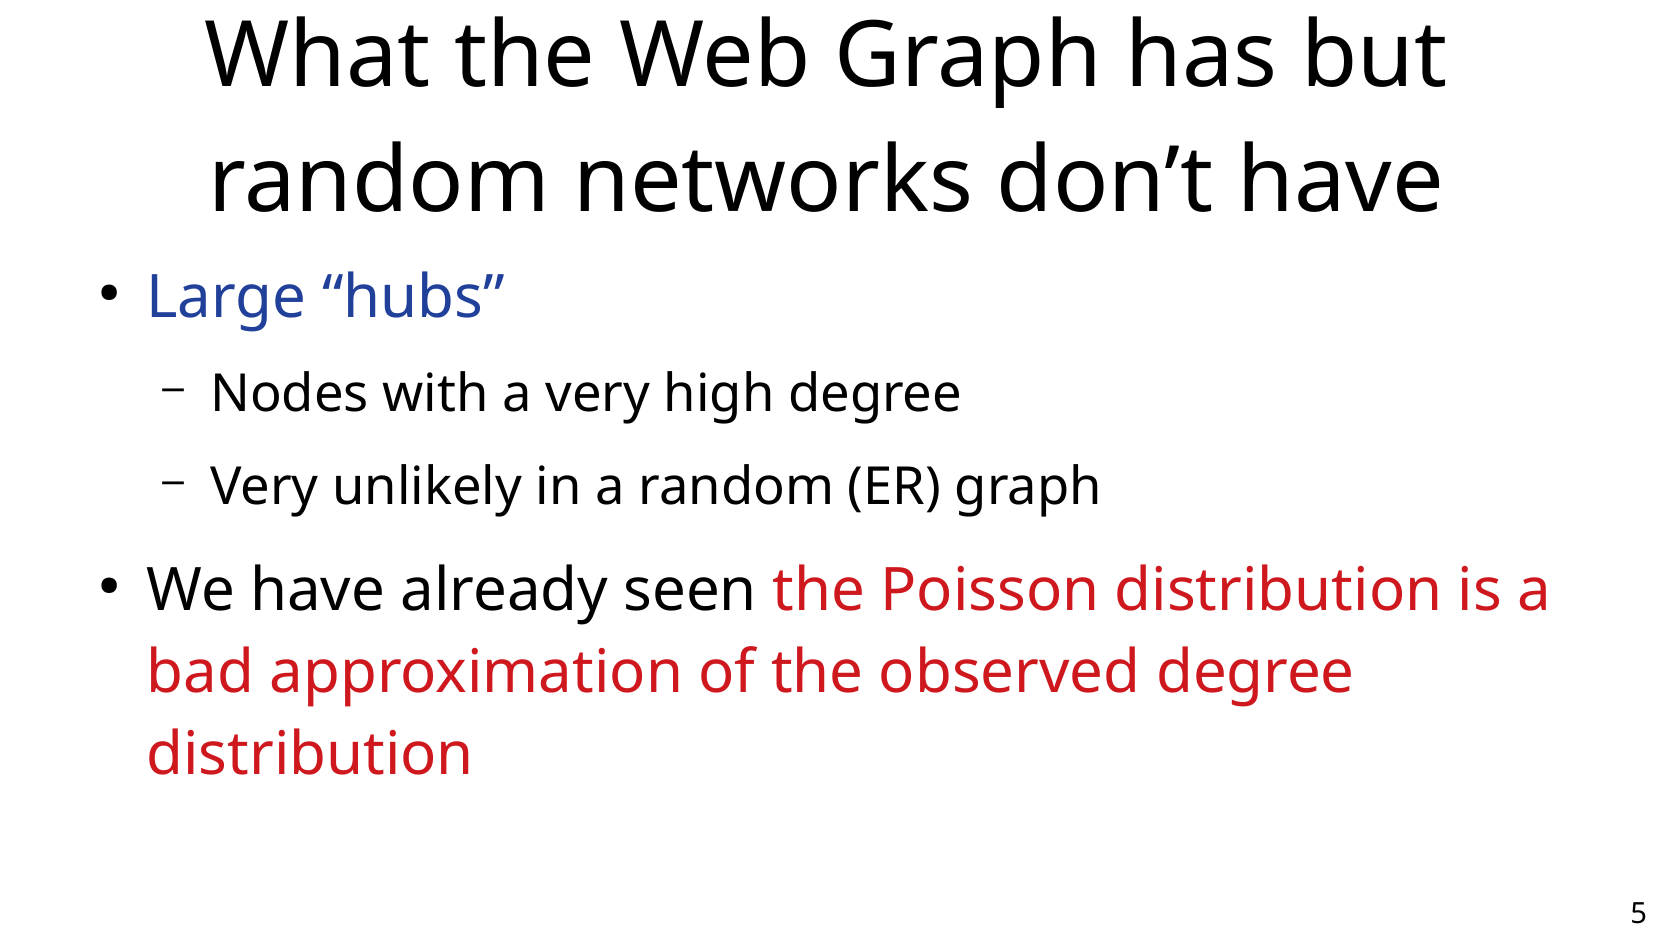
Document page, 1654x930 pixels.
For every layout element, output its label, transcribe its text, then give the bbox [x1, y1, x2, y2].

list Large “hubs” Nodes with a very high degree Very unlikely in a random (ER) graph We have already seen the Poisson distribution is a bad approximation of the observed degree distribution [82, 252, 1571, 793]
title What the Web Graph has but random networks don’t have [82, 1, 1571, 225]
